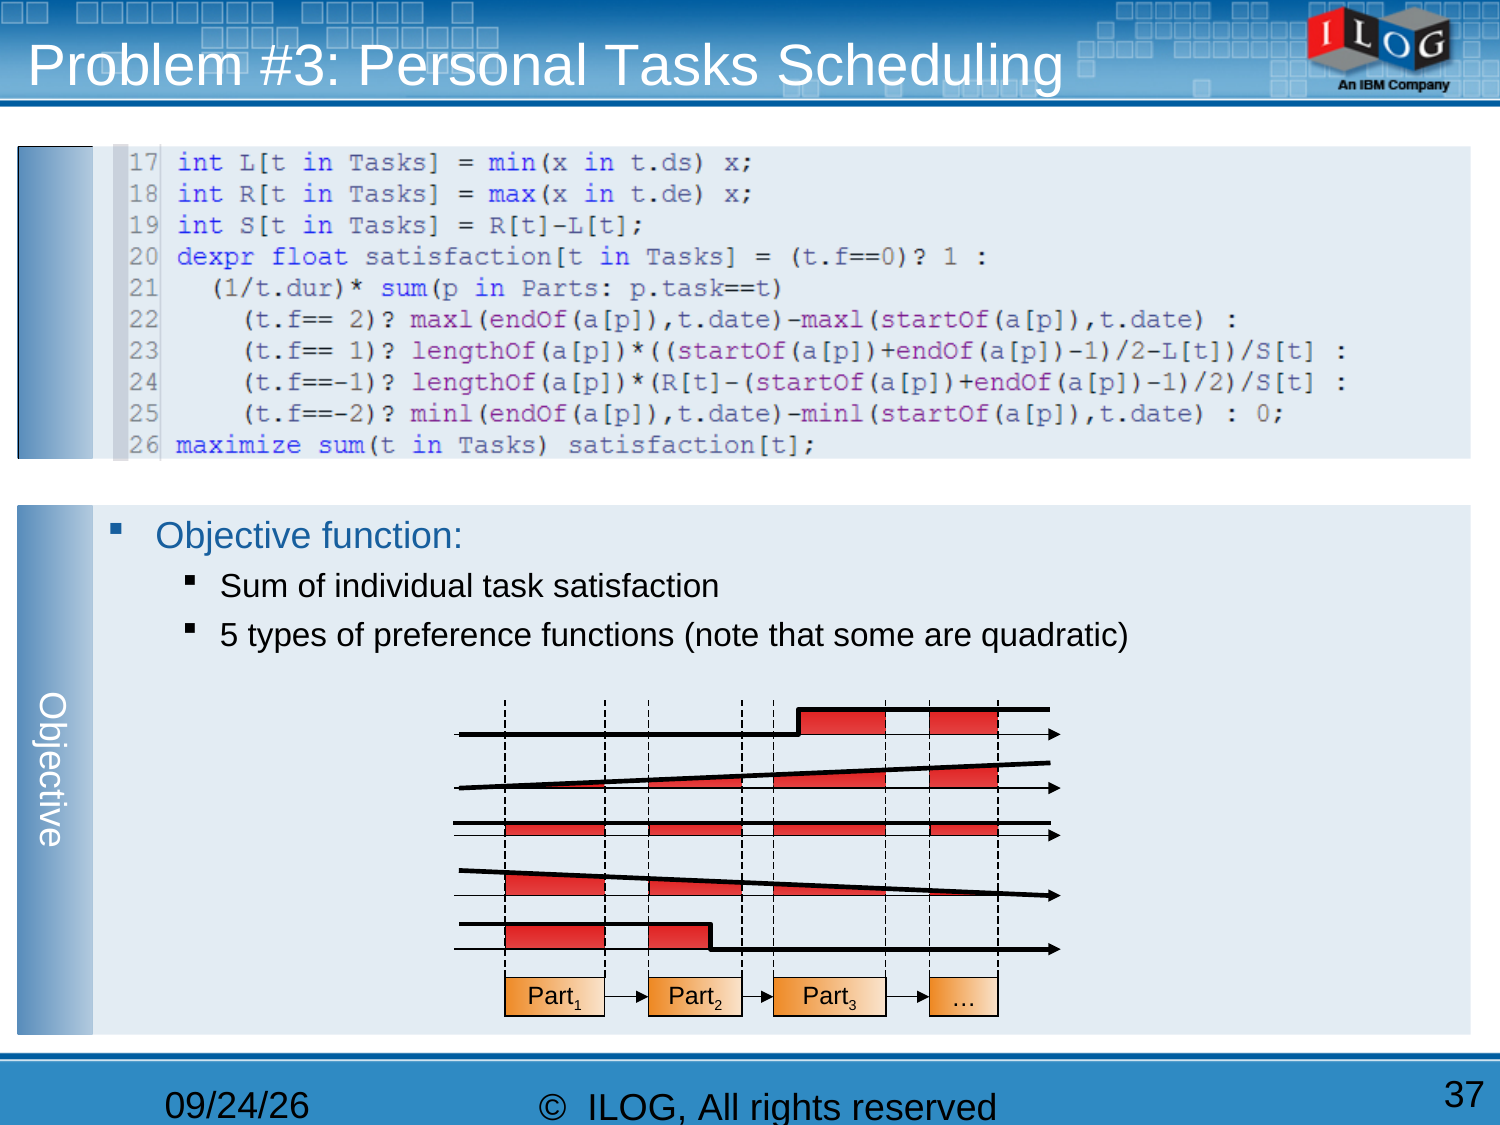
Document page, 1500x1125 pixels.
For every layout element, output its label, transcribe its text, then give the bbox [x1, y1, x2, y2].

title Problem #3: Personal Tasks Scheduling [12, 0, 1300, 144]
text_box [648, 779, 742, 787]
text_box Part3 [773, 977, 886, 1017]
text_box [505, 926, 605, 948]
text_box [773, 887, 886, 895]
text_box [505, 825, 605, 835]
text_box Part2 [648, 977, 743, 1017]
picture [0, 0, 1500, 1125]
text_box [648, 881, 742, 895]
text_box Objective [17, 505, 92, 1035]
text_box Part1 [504, 977, 605, 1017]
text_box [929, 712, 998, 734]
text_box [773, 825, 886, 835]
text_box [17, 146, 1471, 459]
text_box [505, 875, 605, 895]
text_box [773, 773, 886, 787]
picture [775, 1102, 785, 1118]
text_box [648, 926, 708, 948]
text_box Objective function: Sum of individual task satisfaction 5 types of preference functions (note that some are quadratic) [92, 503, 1471, 956]
text_box [801, 712, 886, 734]
text_box … [929, 977, 999, 1017]
text_box [92, 956, 1471, 1035]
text_box [929, 825, 999, 835]
text_box [929, 768, 999, 787]
text_box [648, 825, 743, 835]
